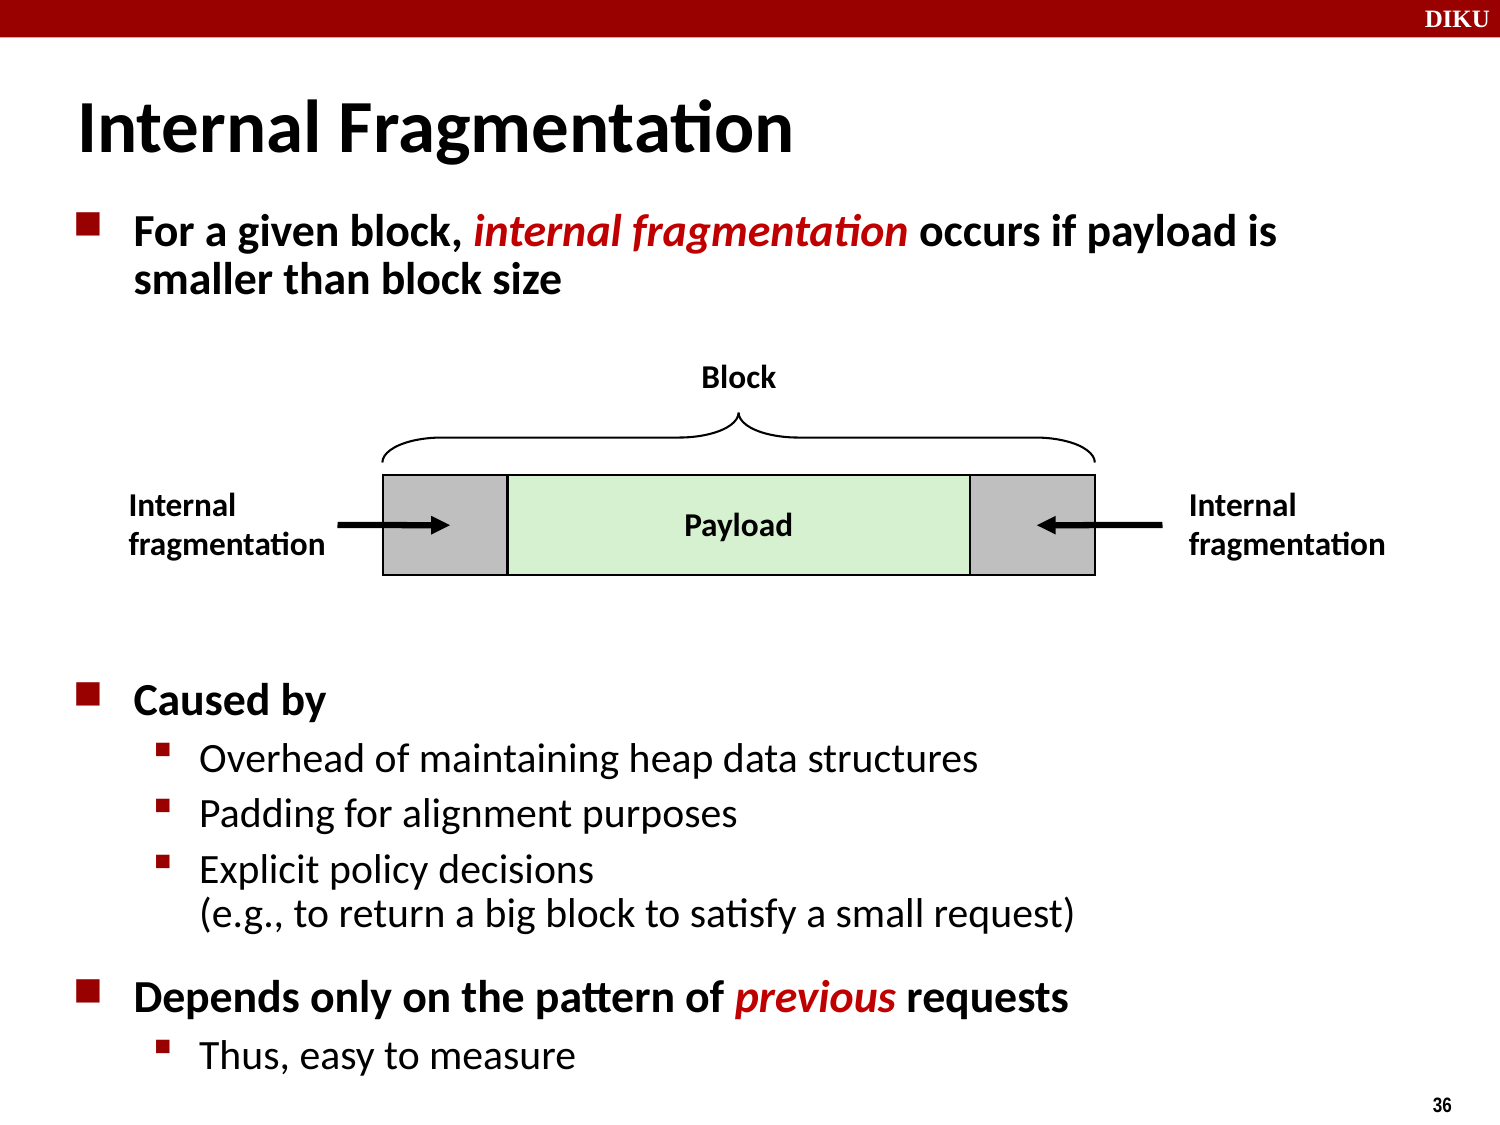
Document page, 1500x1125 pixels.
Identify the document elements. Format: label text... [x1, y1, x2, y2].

text_box For a given block, internal fragmentation occurs if payload is smaller than block size Caused by Overhead of maintaining heap data structures Padding for alignment purposes Explicit policy decisions (e.g., to return a big block to satisfy a small request) Depends only on the pattern of previous requests Thus, easy to measure [62, 200, 1426, 1088]
text_box Internal Fragmentation [62, 75, 1167, 169]
text_box Payload [508, 474, 970, 575]
text_box [970, 474, 1096, 575]
text_box Block [686, 350, 792, 406]
text_box [382, 474, 508, 575]
text_box Internal fragmentation [113, 477, 341, 573]
text_box Internal fragmentation [1174, 477, 1402, 573]
